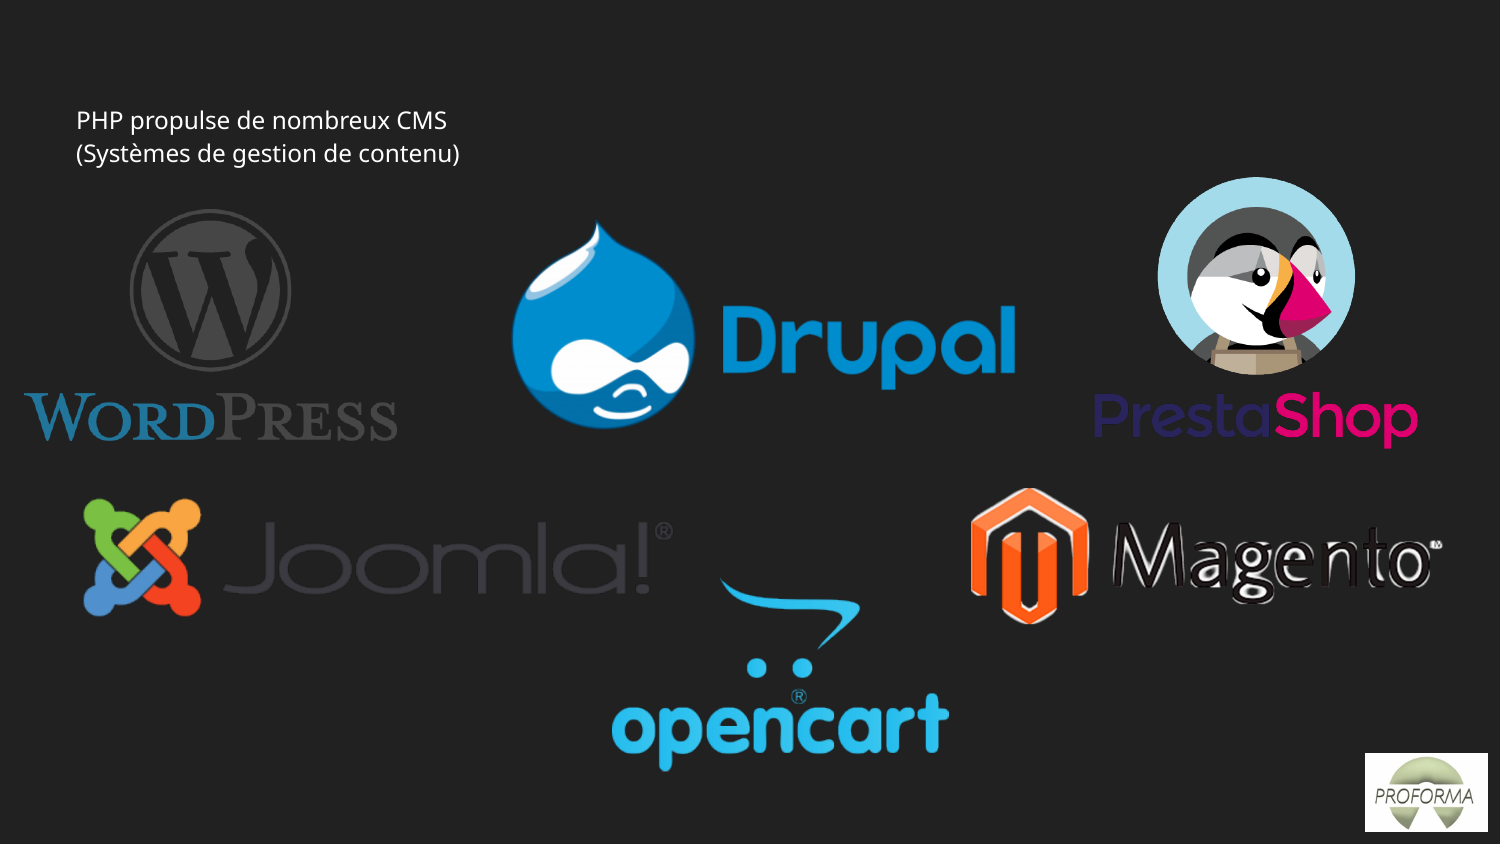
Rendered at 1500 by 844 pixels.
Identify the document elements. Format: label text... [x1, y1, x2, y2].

picture [1365, 753, 1488, 832]
title PHP propulse de nombreux CMS (Systèmes de gestion de contenu) [61, 88, 1466, 185]
picture [24, 209, 949, 844]
picture [510, 177, 1449, 694]
